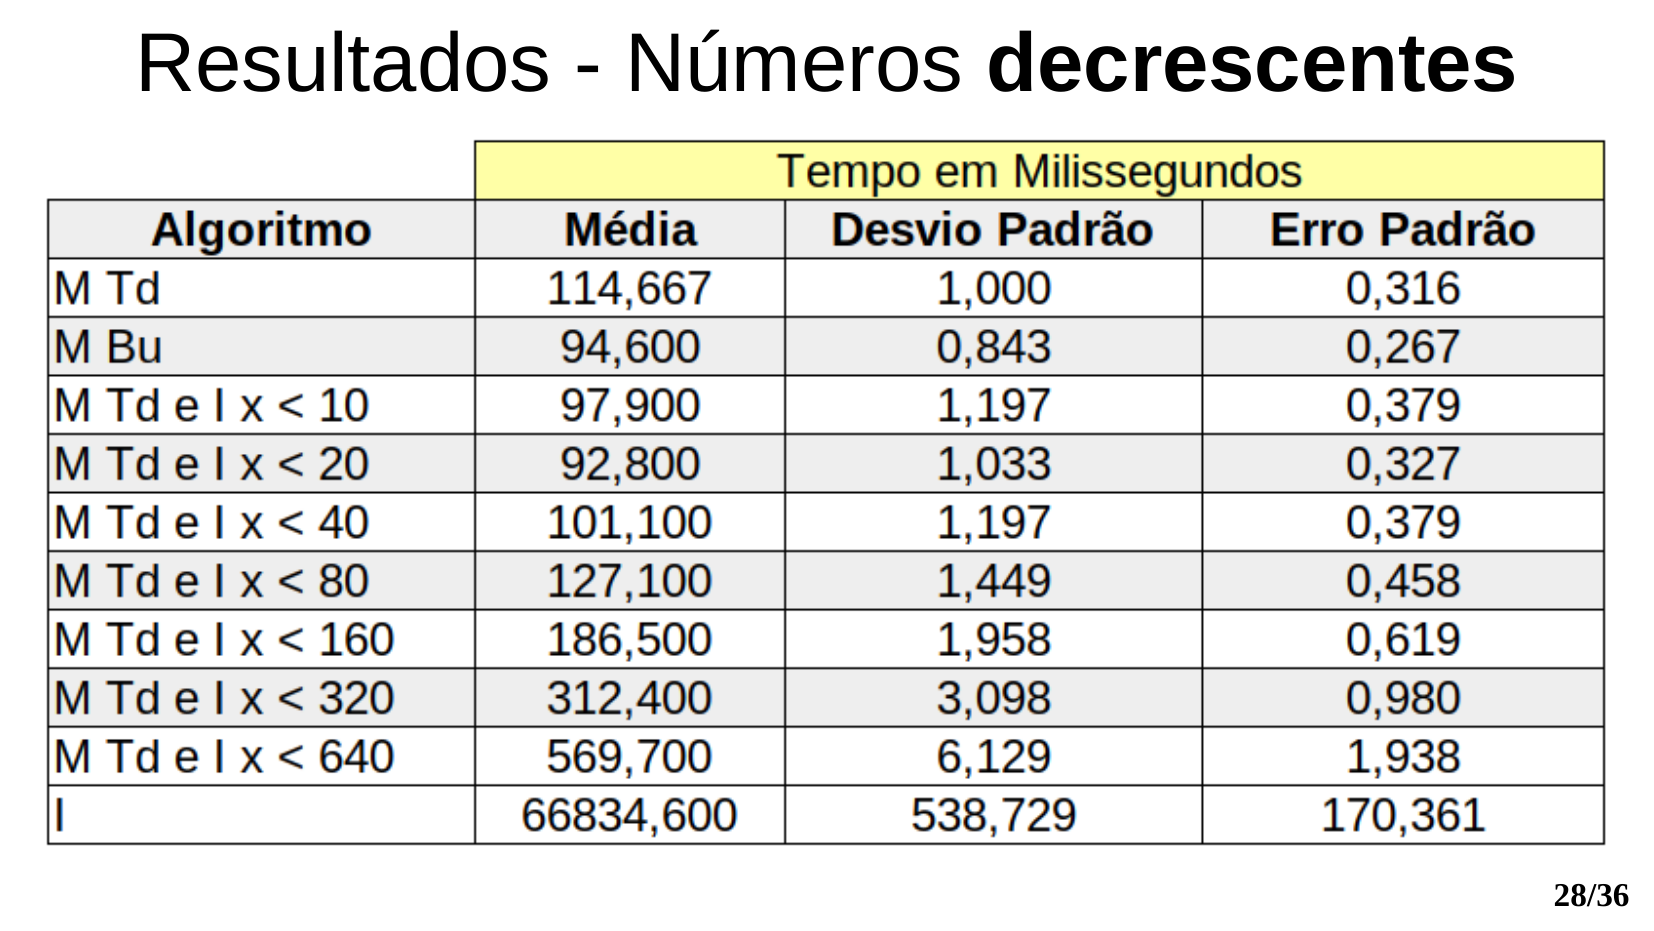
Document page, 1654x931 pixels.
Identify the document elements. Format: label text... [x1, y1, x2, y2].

picture [32, 131, 1625, 857]
title Resultados - Números decrescentes [82, 16, 1571, 110]
